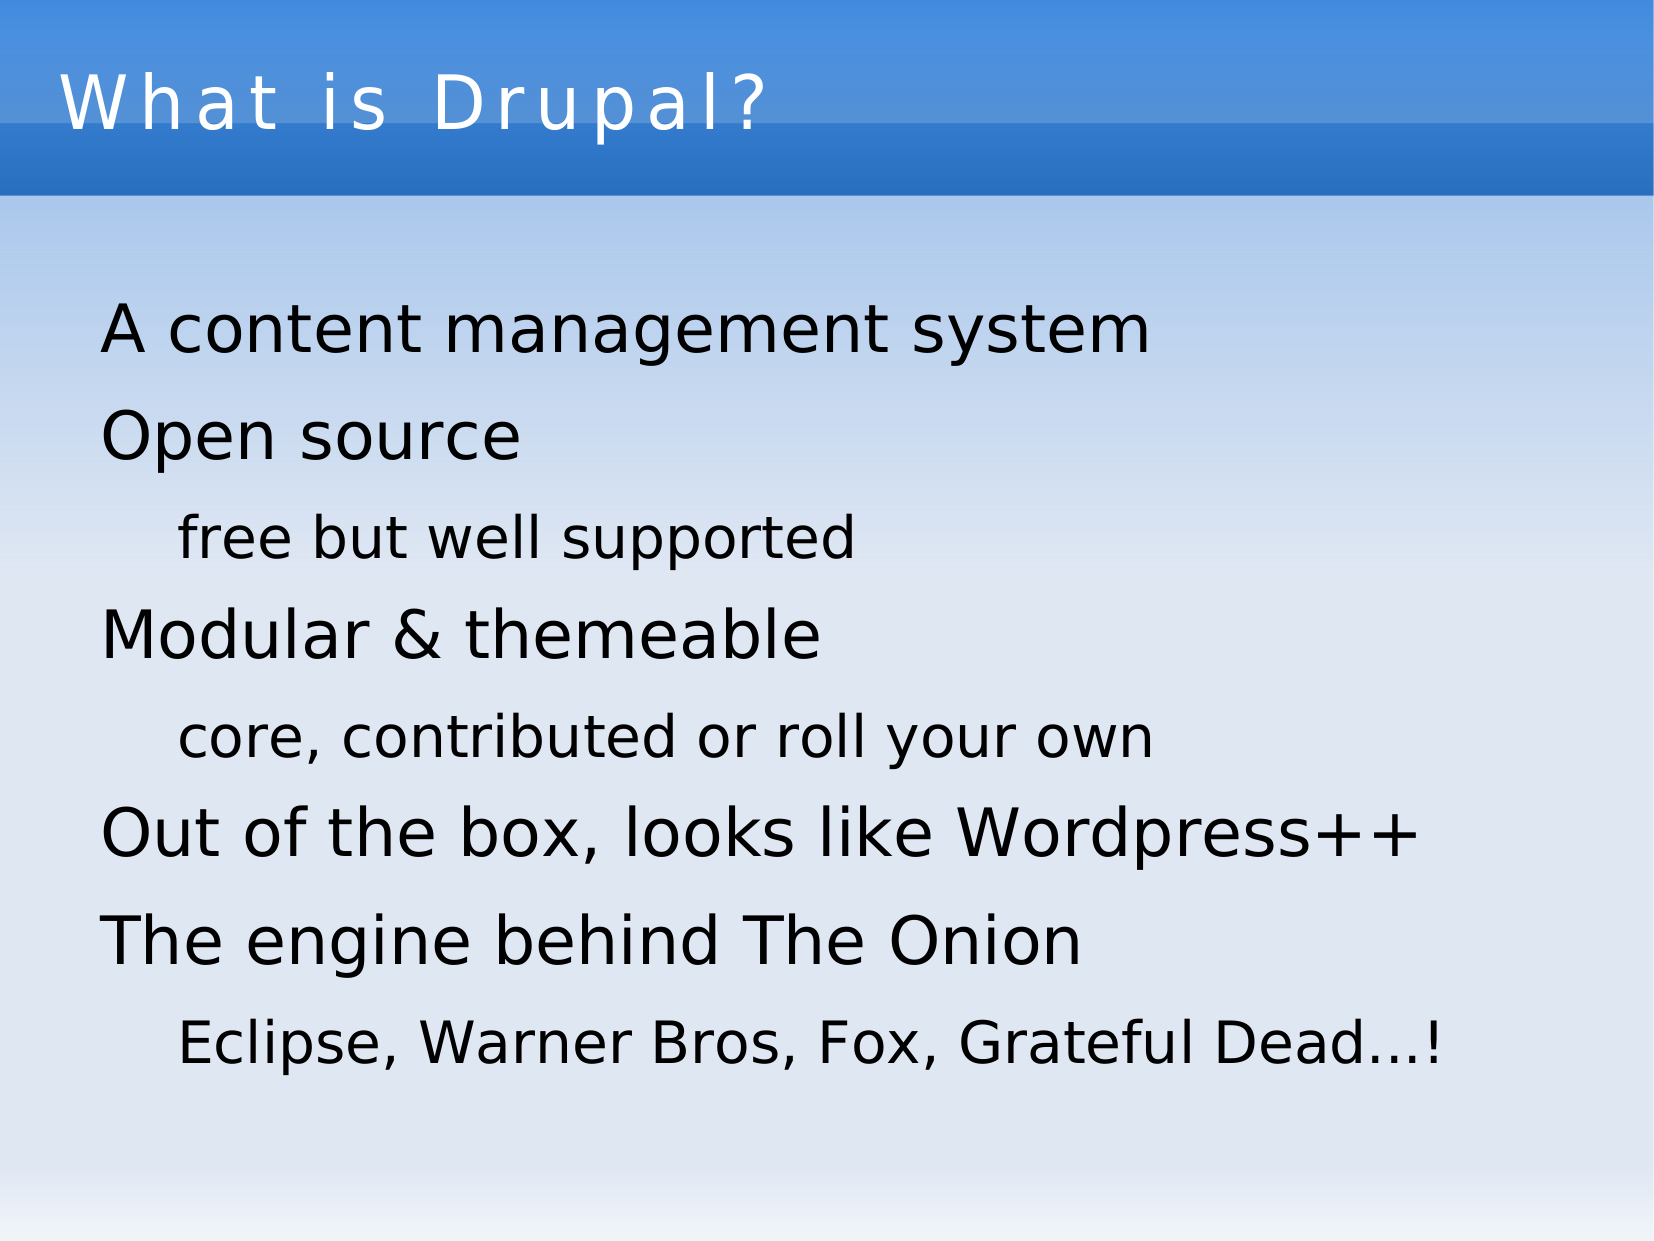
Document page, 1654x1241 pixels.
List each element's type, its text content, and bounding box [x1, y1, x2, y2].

picture [0, 0, 1654, 1241]
title What is Drupal? [59, 36, 1270, 171]
list A content management system Open source free but well supported Modular & themeable core, contributed or roll your own Out of the box, looks like Wordpress++ The engine behind The Onion Eclipse, Warner Bros, Fox, Grateful Dead...! [82, 290, 1571, 1094]
